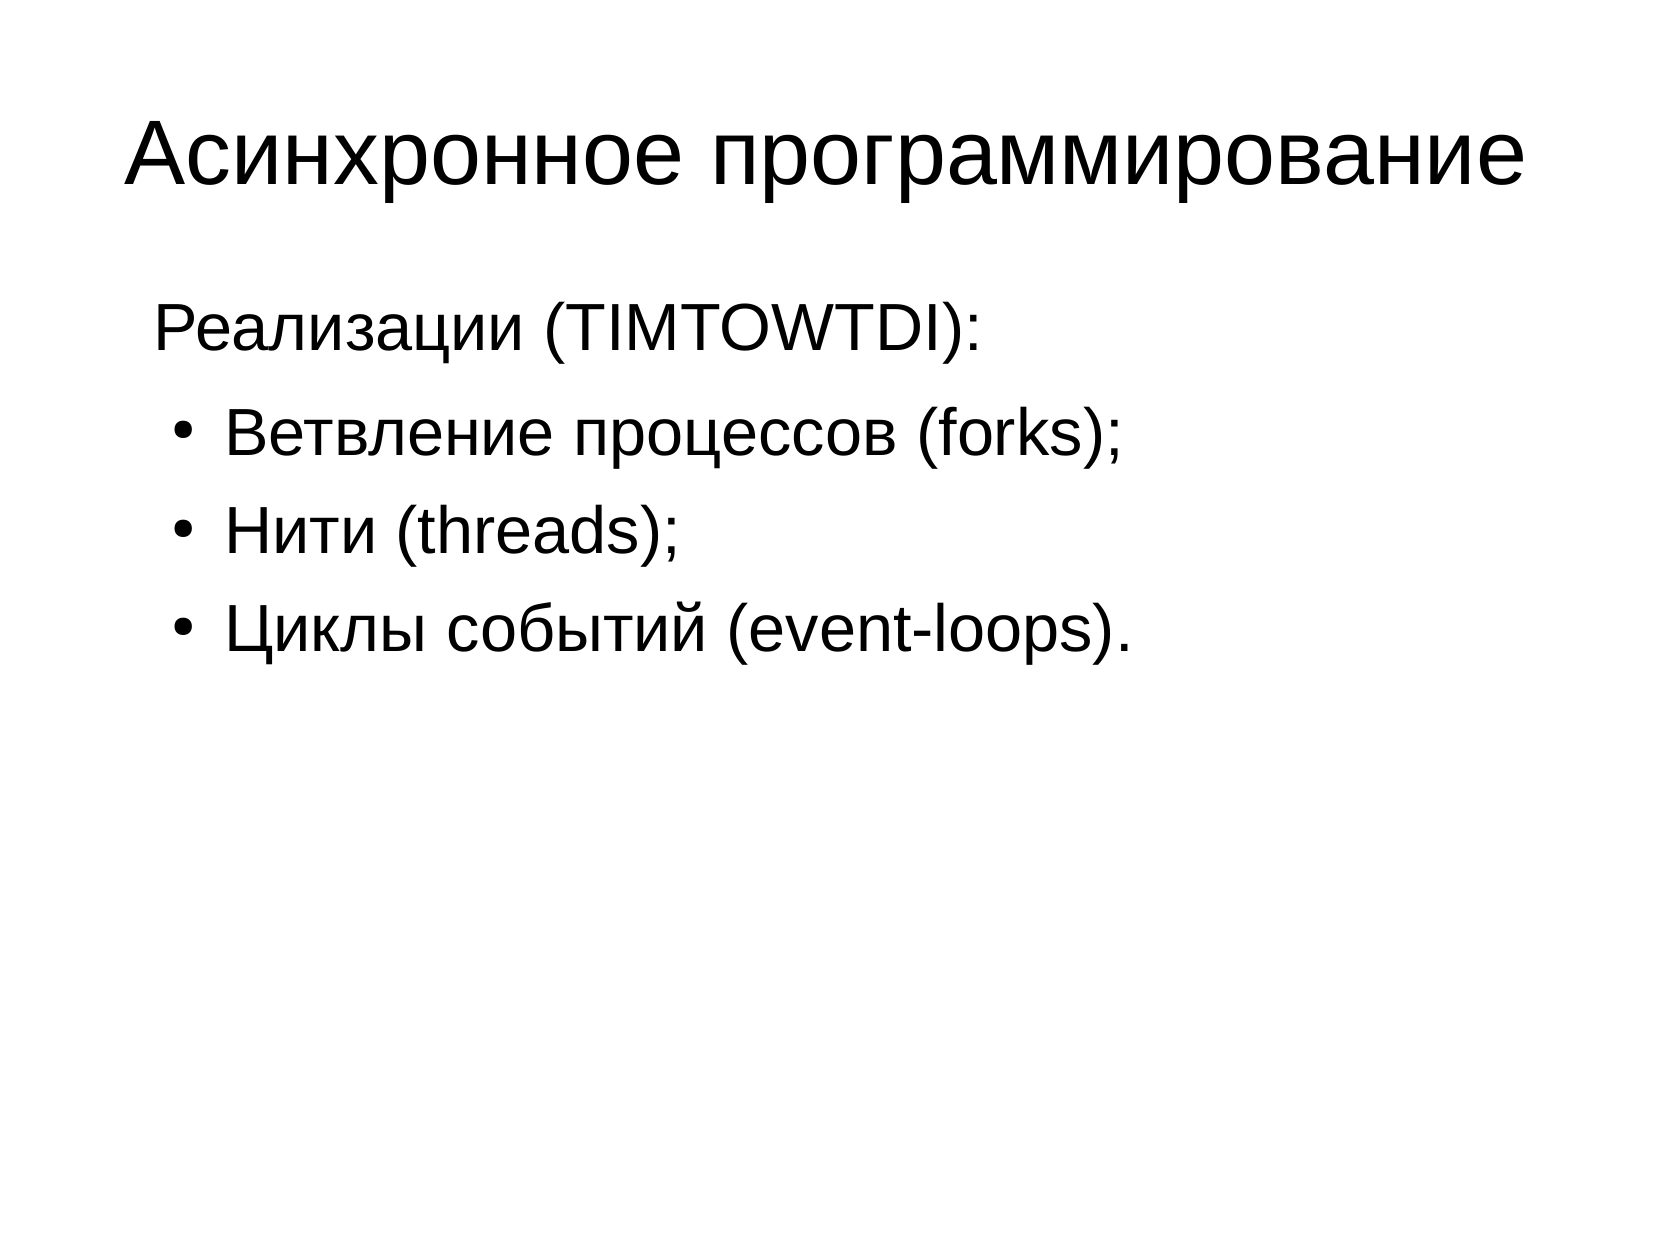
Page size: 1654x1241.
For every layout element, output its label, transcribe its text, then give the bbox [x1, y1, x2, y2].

list Реализации (TIMTOWTDI): Ветвление процессов (forks); Нити (threads); Циклы событий (event-loops). [82, 290, 1571, 1010]
title Асинхронное программирование [82, 49, 1571, 257]
